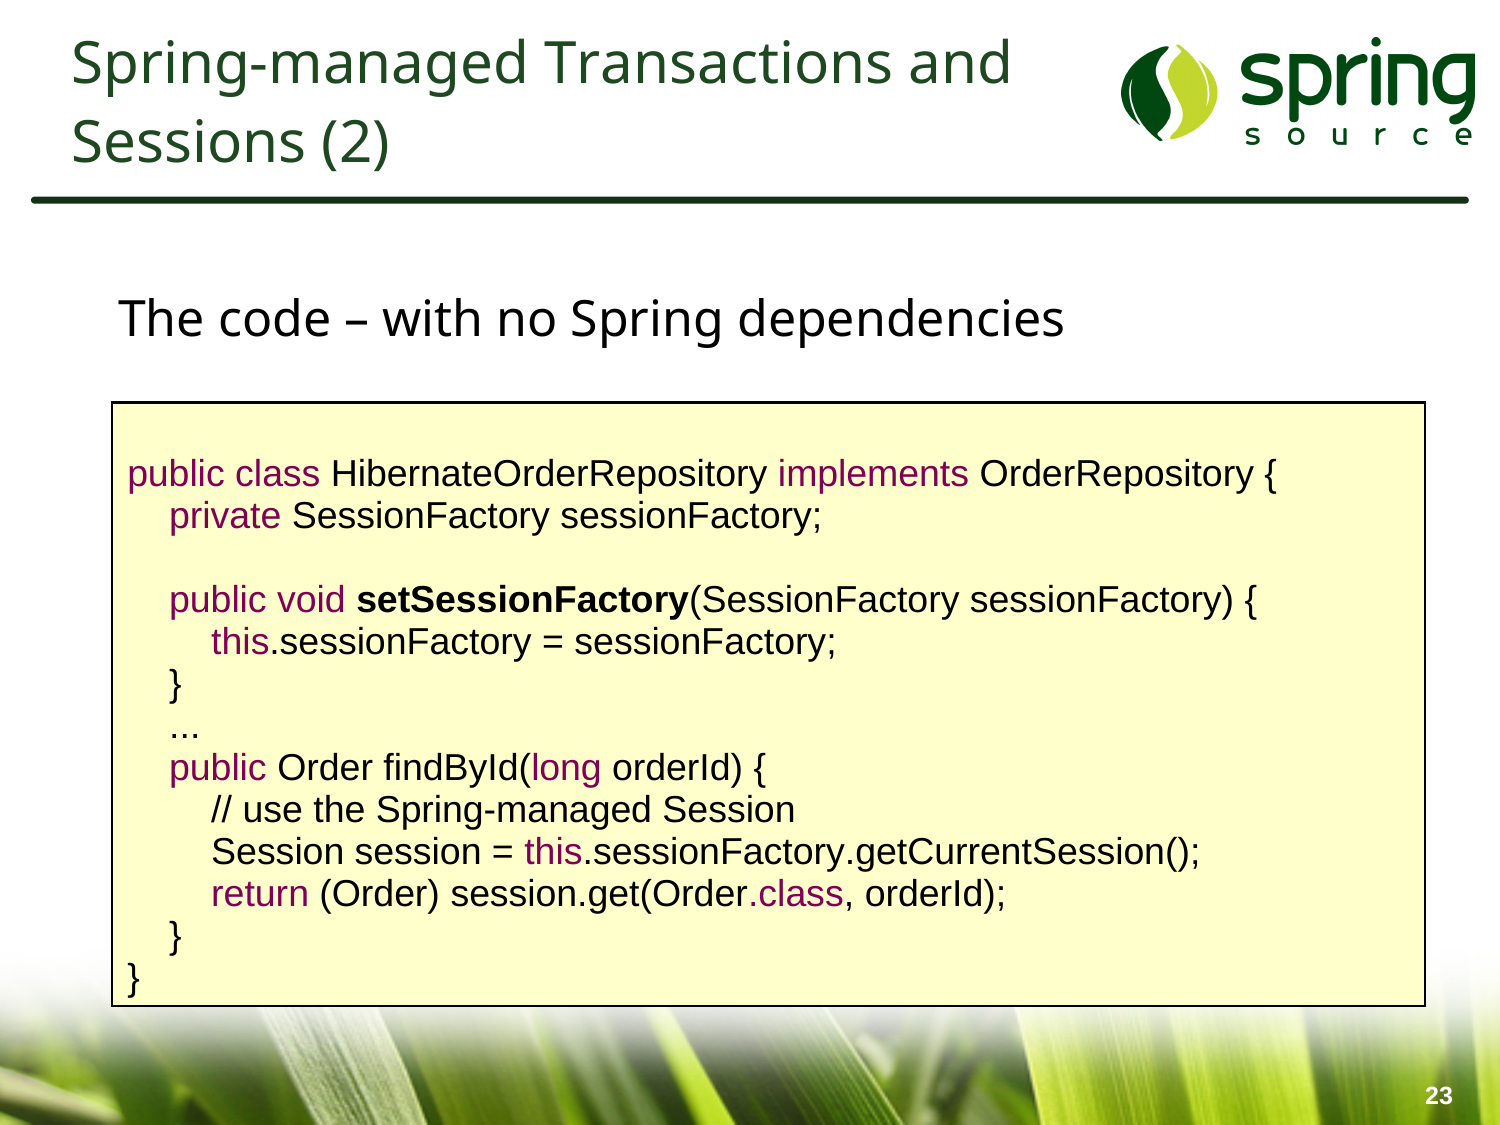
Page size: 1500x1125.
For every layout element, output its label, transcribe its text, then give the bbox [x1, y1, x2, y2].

list The code – with no Spring dependencies [103, 275, 1394, 938]
text_box public class HibernateOrderRepository implements OrderRepository { private SessionFactory sessionFactory; public void setSessionFactory(SessionFactory sessionFactory) { this.sessionFactory = sessionFactory; } ... public Order findById(long orderId) { // use the Spring-managed Session Session session = this.sessionFactory.getCurrentSession(); return (Order) session.get(Order.class, orderId); } } [112, 402, 1426, 1006]
picture [1121, 37, 1475, 145]
title Spring-managed Transactions and Sessions (2) [56, 13, 1089, 176]
picture [0, 944, 1500, 1125]
